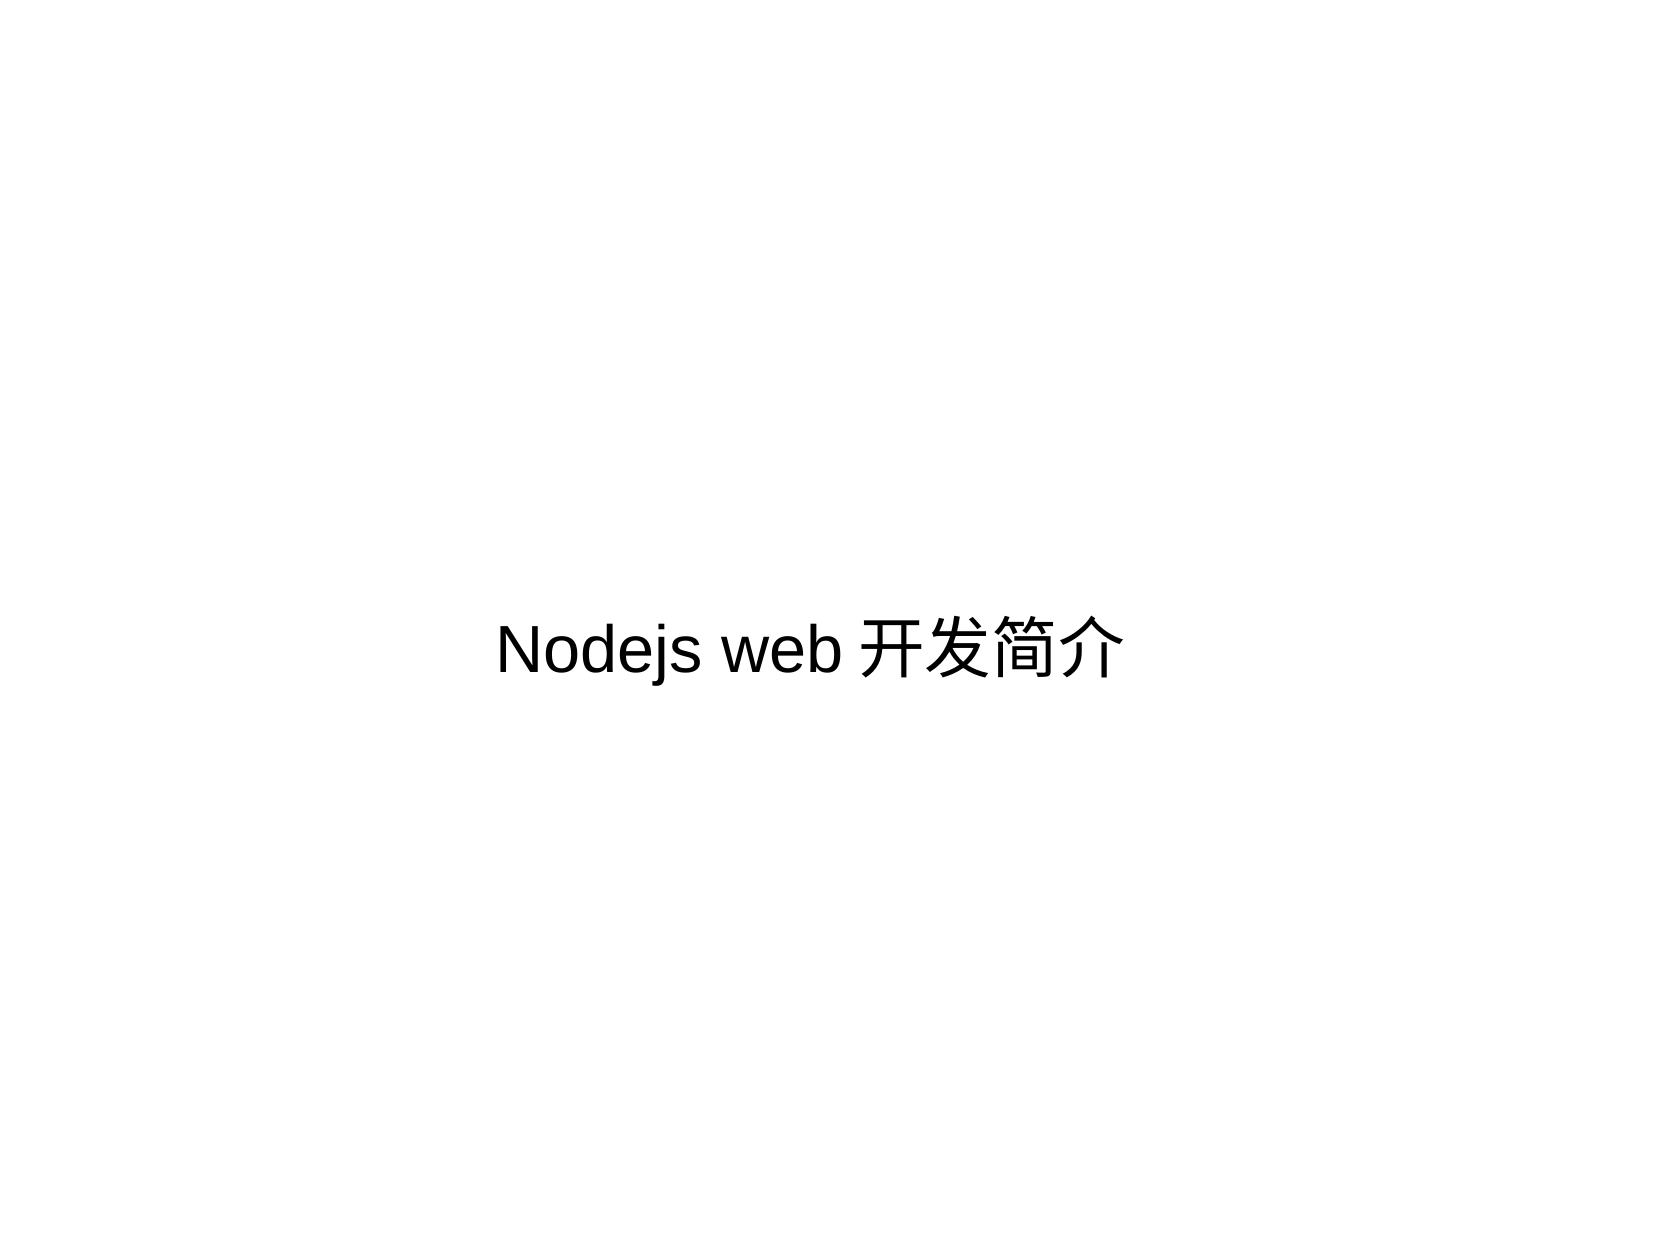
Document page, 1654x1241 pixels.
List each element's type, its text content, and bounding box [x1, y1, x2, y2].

subtitle Nodejs web开发简介 [82, 290, 1538, 1010]
